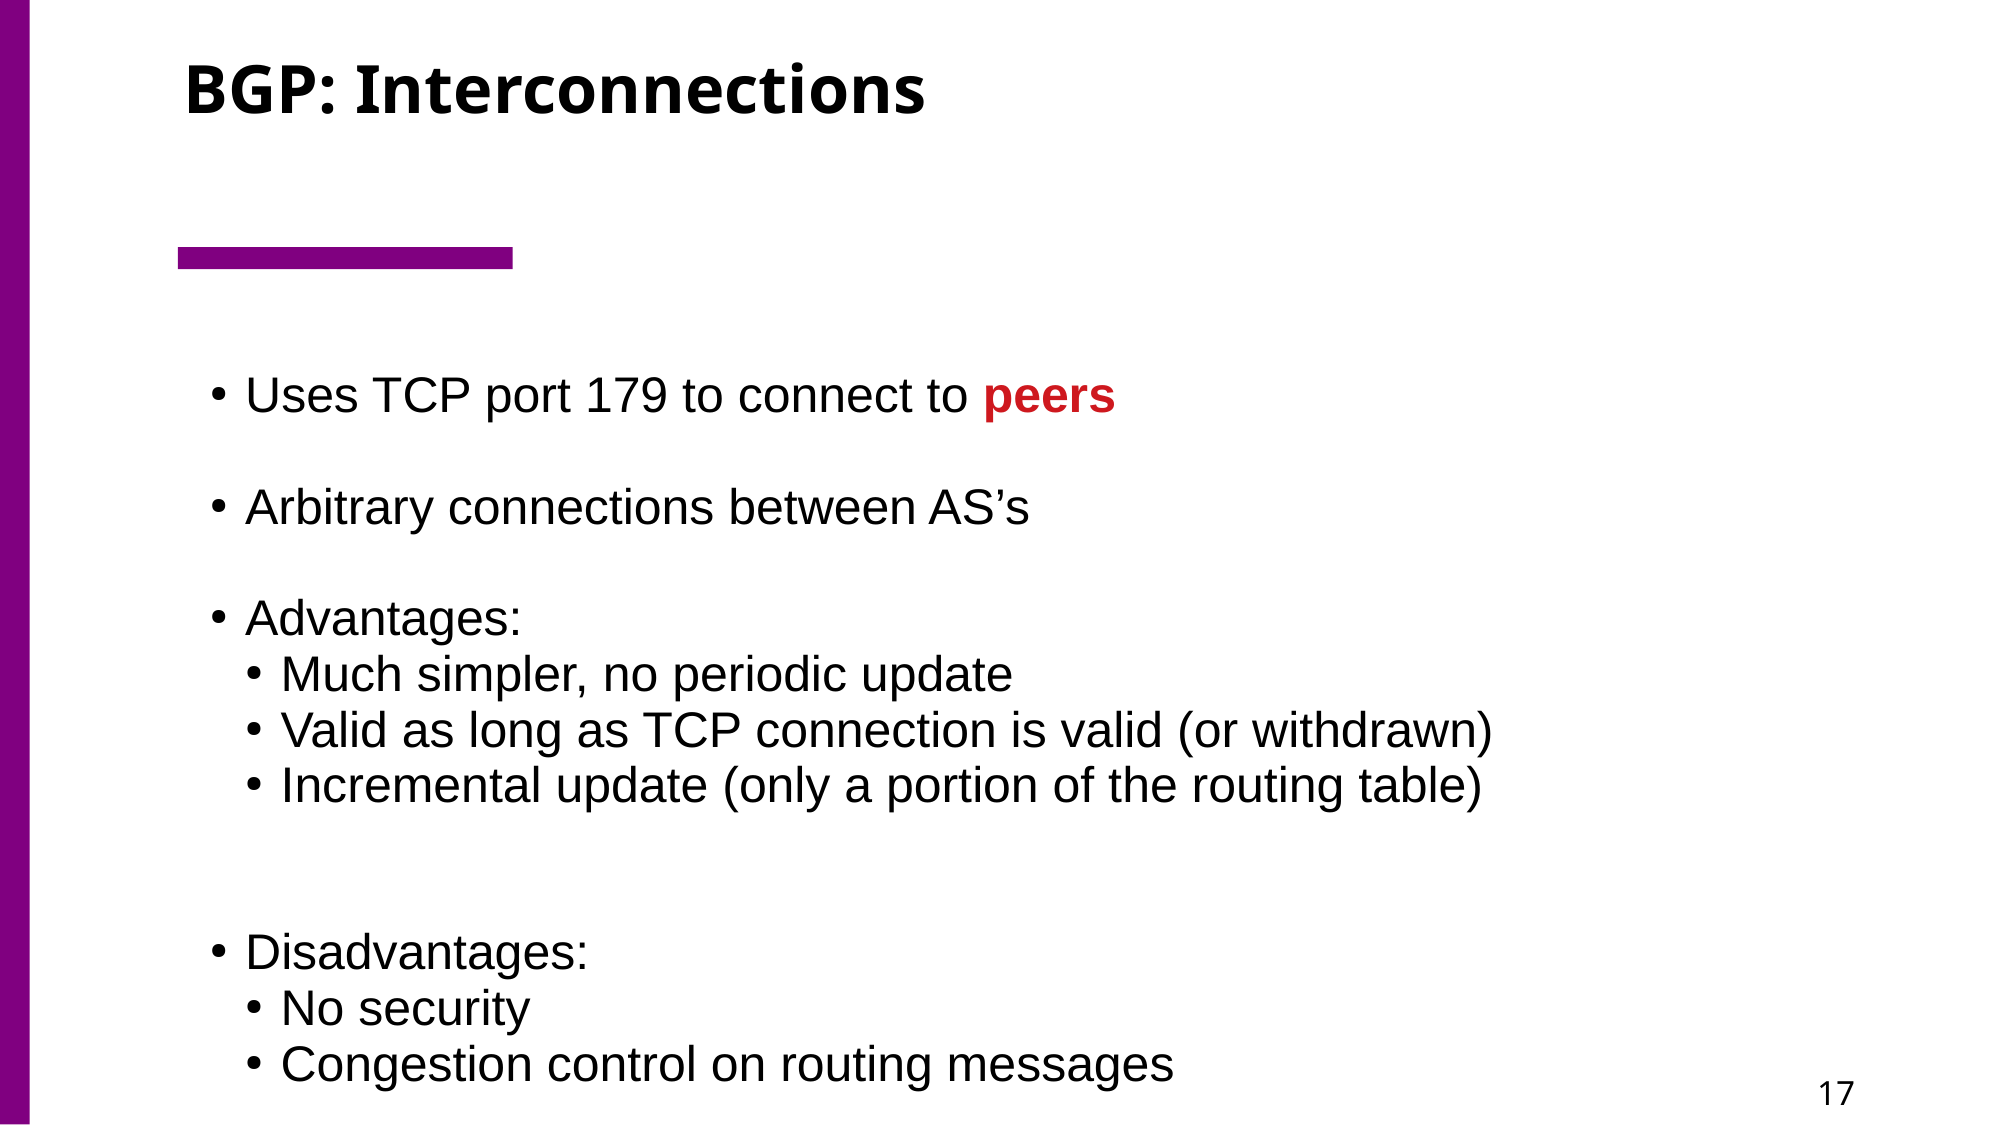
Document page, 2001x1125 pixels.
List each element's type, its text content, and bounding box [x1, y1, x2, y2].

text_box Uses TCP port 179 to connect to peers Arbitrary connections between AS’s Advantages: Much simpler, no periodic update Valid as long as TCP connection is valid (or withdrawn) Incremental update (only a portion of the routing table) Disadvantages: No security Congestion control on routing messages [195, 360, 1711, 1100]
title BGP: Interconnections [133, 0, 1946, 135]
